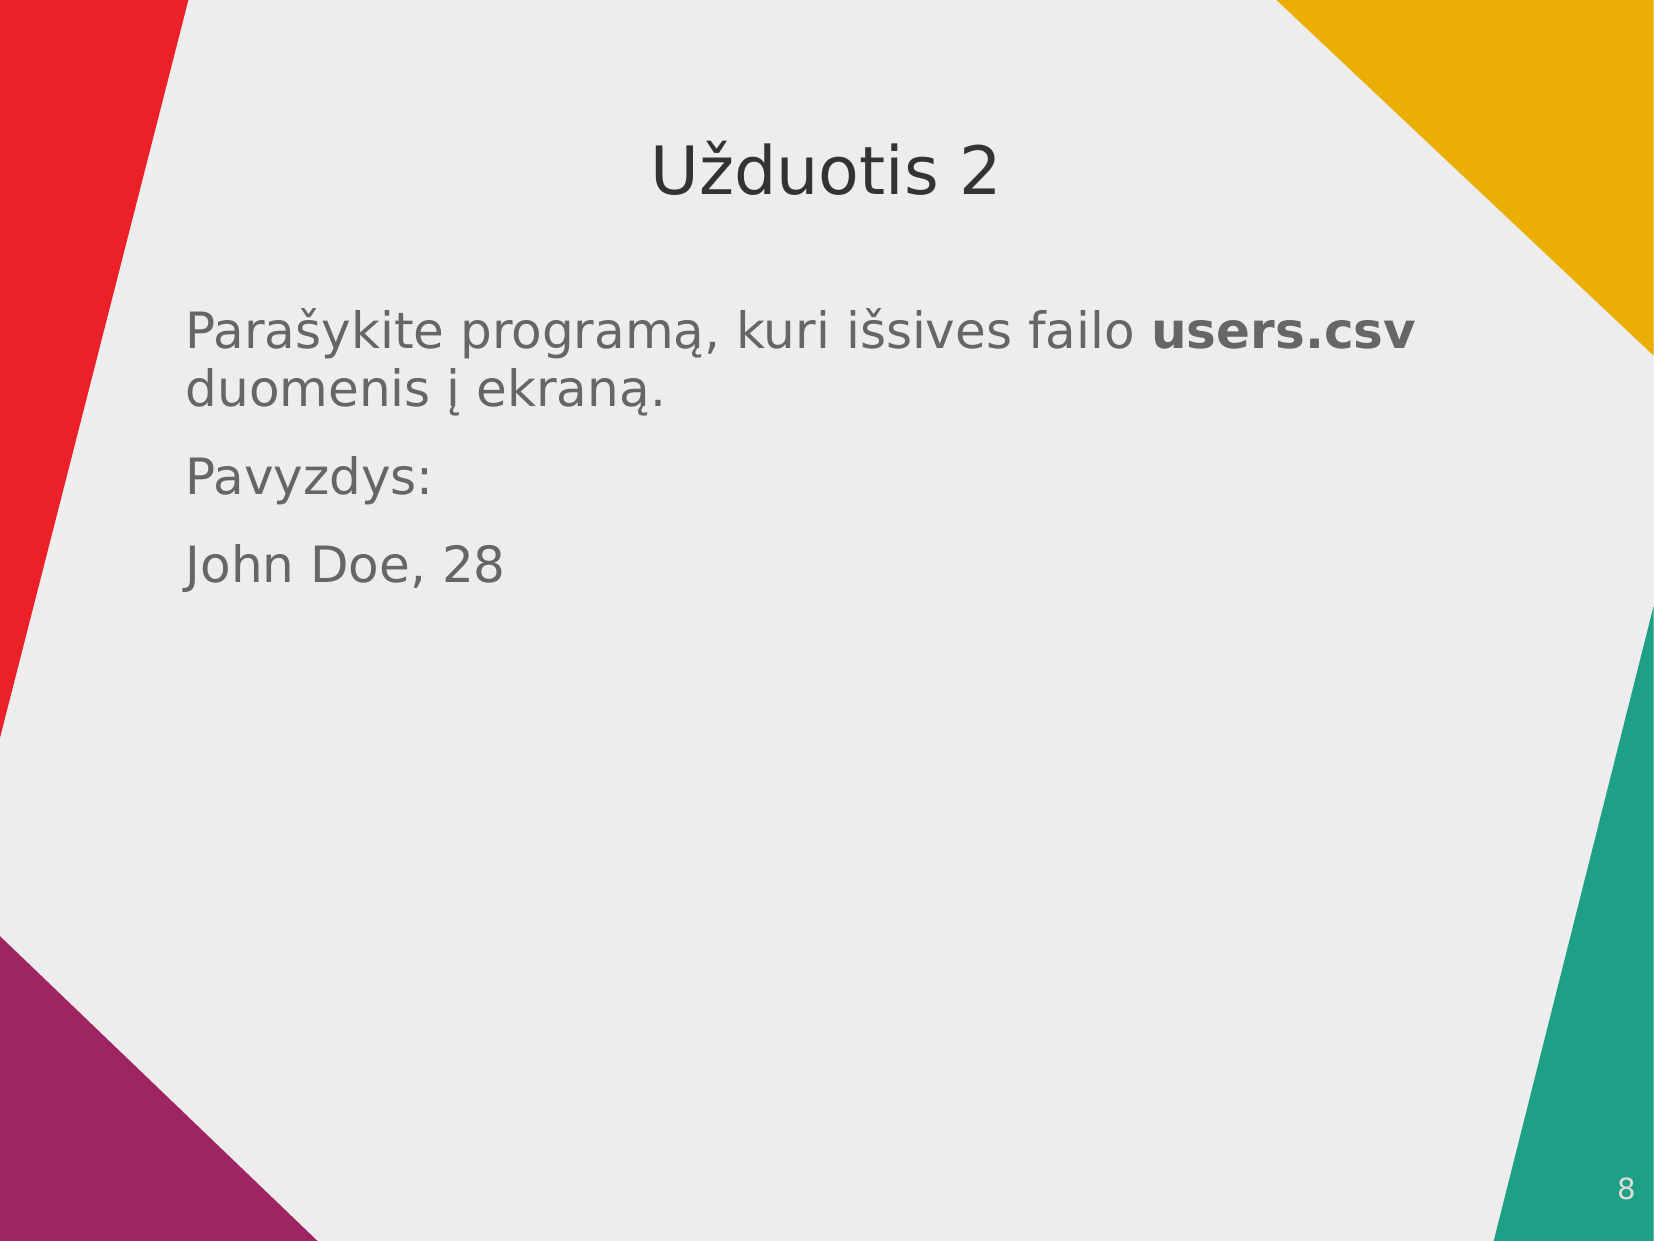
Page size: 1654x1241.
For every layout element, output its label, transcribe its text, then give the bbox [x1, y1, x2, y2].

title Užduotis 2 [114, 73, 1539, 271]
list Parašykite programą, kuri išsives failo users.csv duomenis į ekraną. Pavyzdys: John Doe, 28 [114, 302, 1539, 1033]
